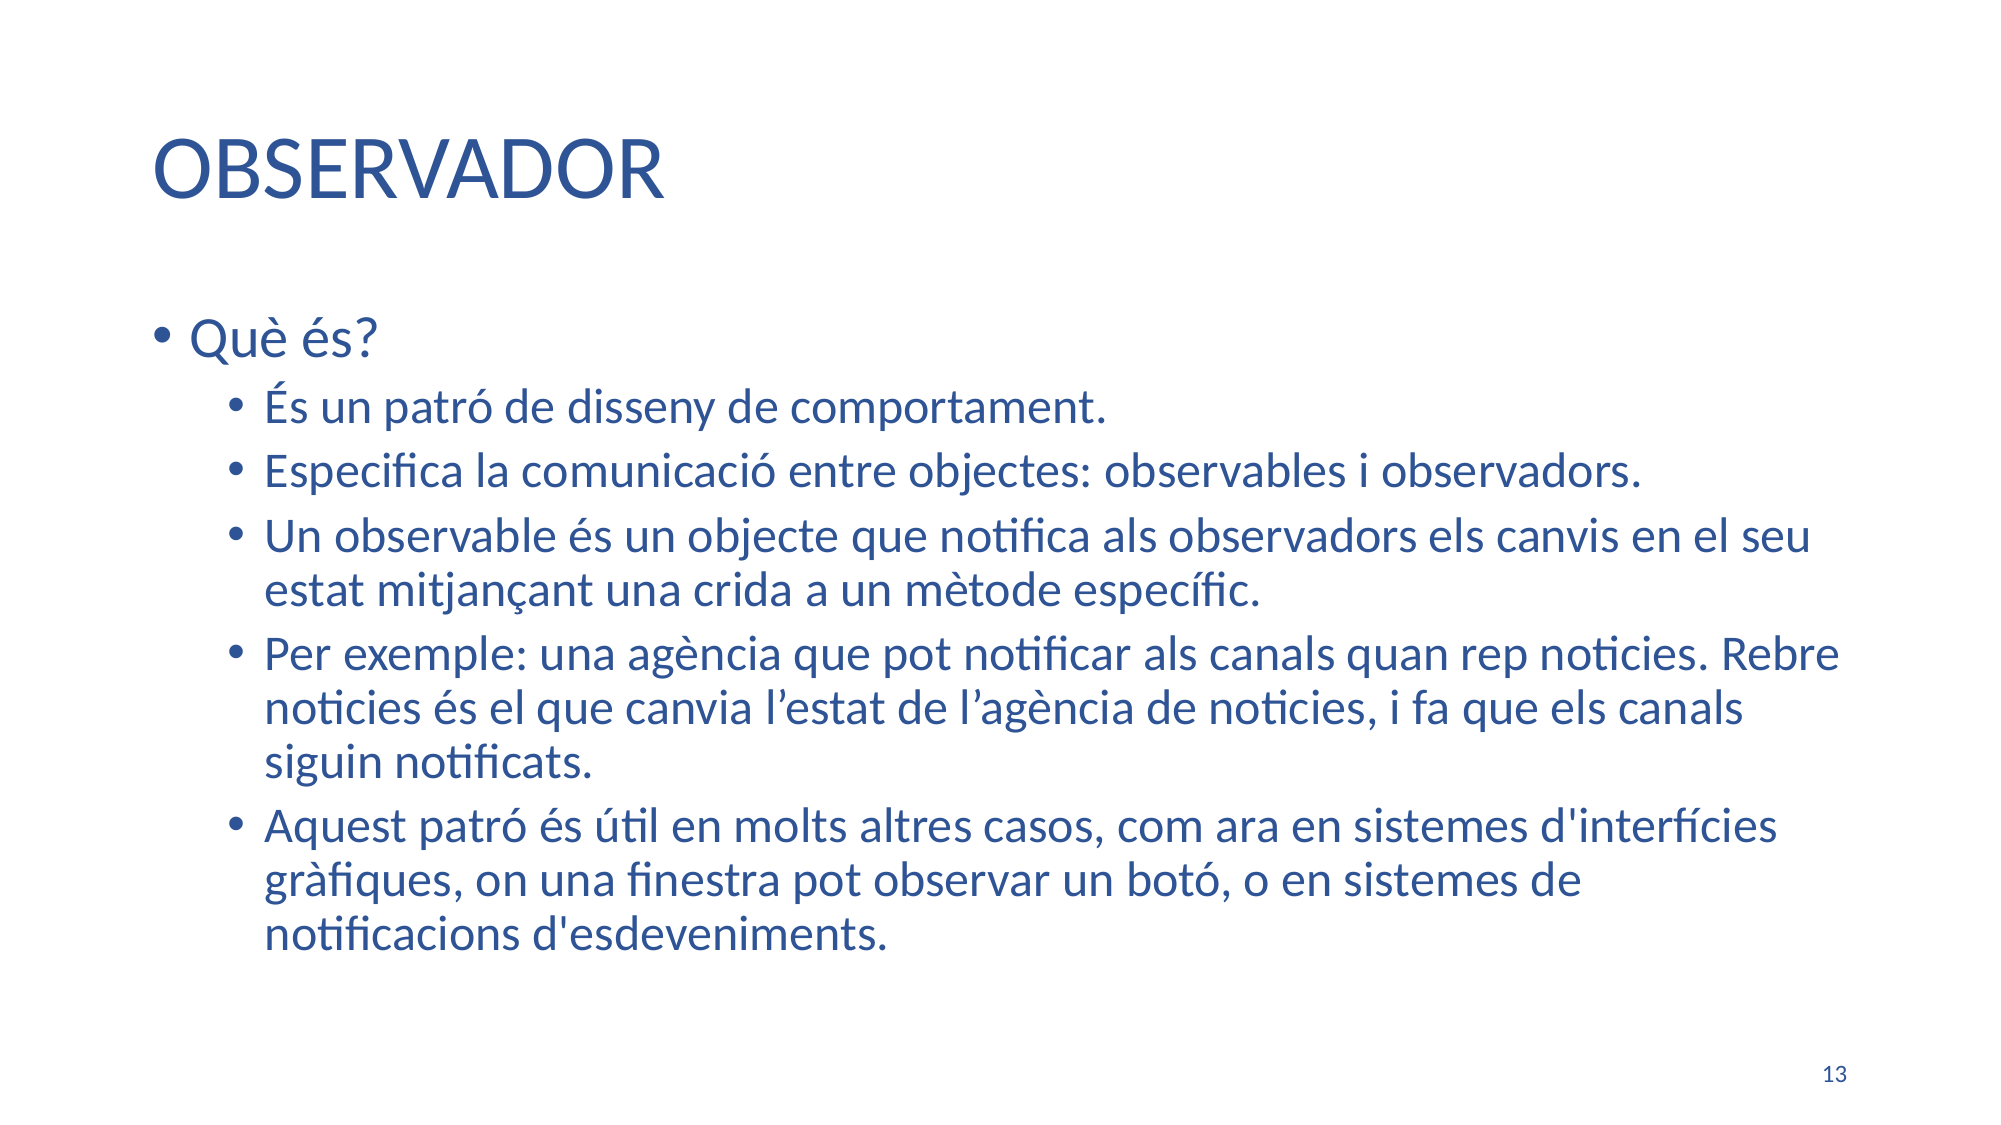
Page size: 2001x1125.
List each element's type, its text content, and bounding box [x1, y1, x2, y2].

slide_number <number> [1412, 1042, 1863, 1103]
title OBSERVADOR [137, 59, 1863, 278]
list Què és? És un patró de disseny de comportament. Especifica la comunicació entre objectes: observables i observadors. Un observable és un objecte que notifica als observadors els canvis en el seu estat mitjançant una crida a un mètode específic. Per exemple: una agència que pot notificar als canals quan rep noticies. Rebre noticies és el que canvia l’estat de l’agència de noticies, i fa que els canals siguin notificats. Aquest patró és útil en molts altres casos, com ara en sistemes d'interfícies gràfiques, on una finestra pot observar un botó, o en sistemes de notificacions d'esdeveniments. [137, 299, 1863, 1014]
